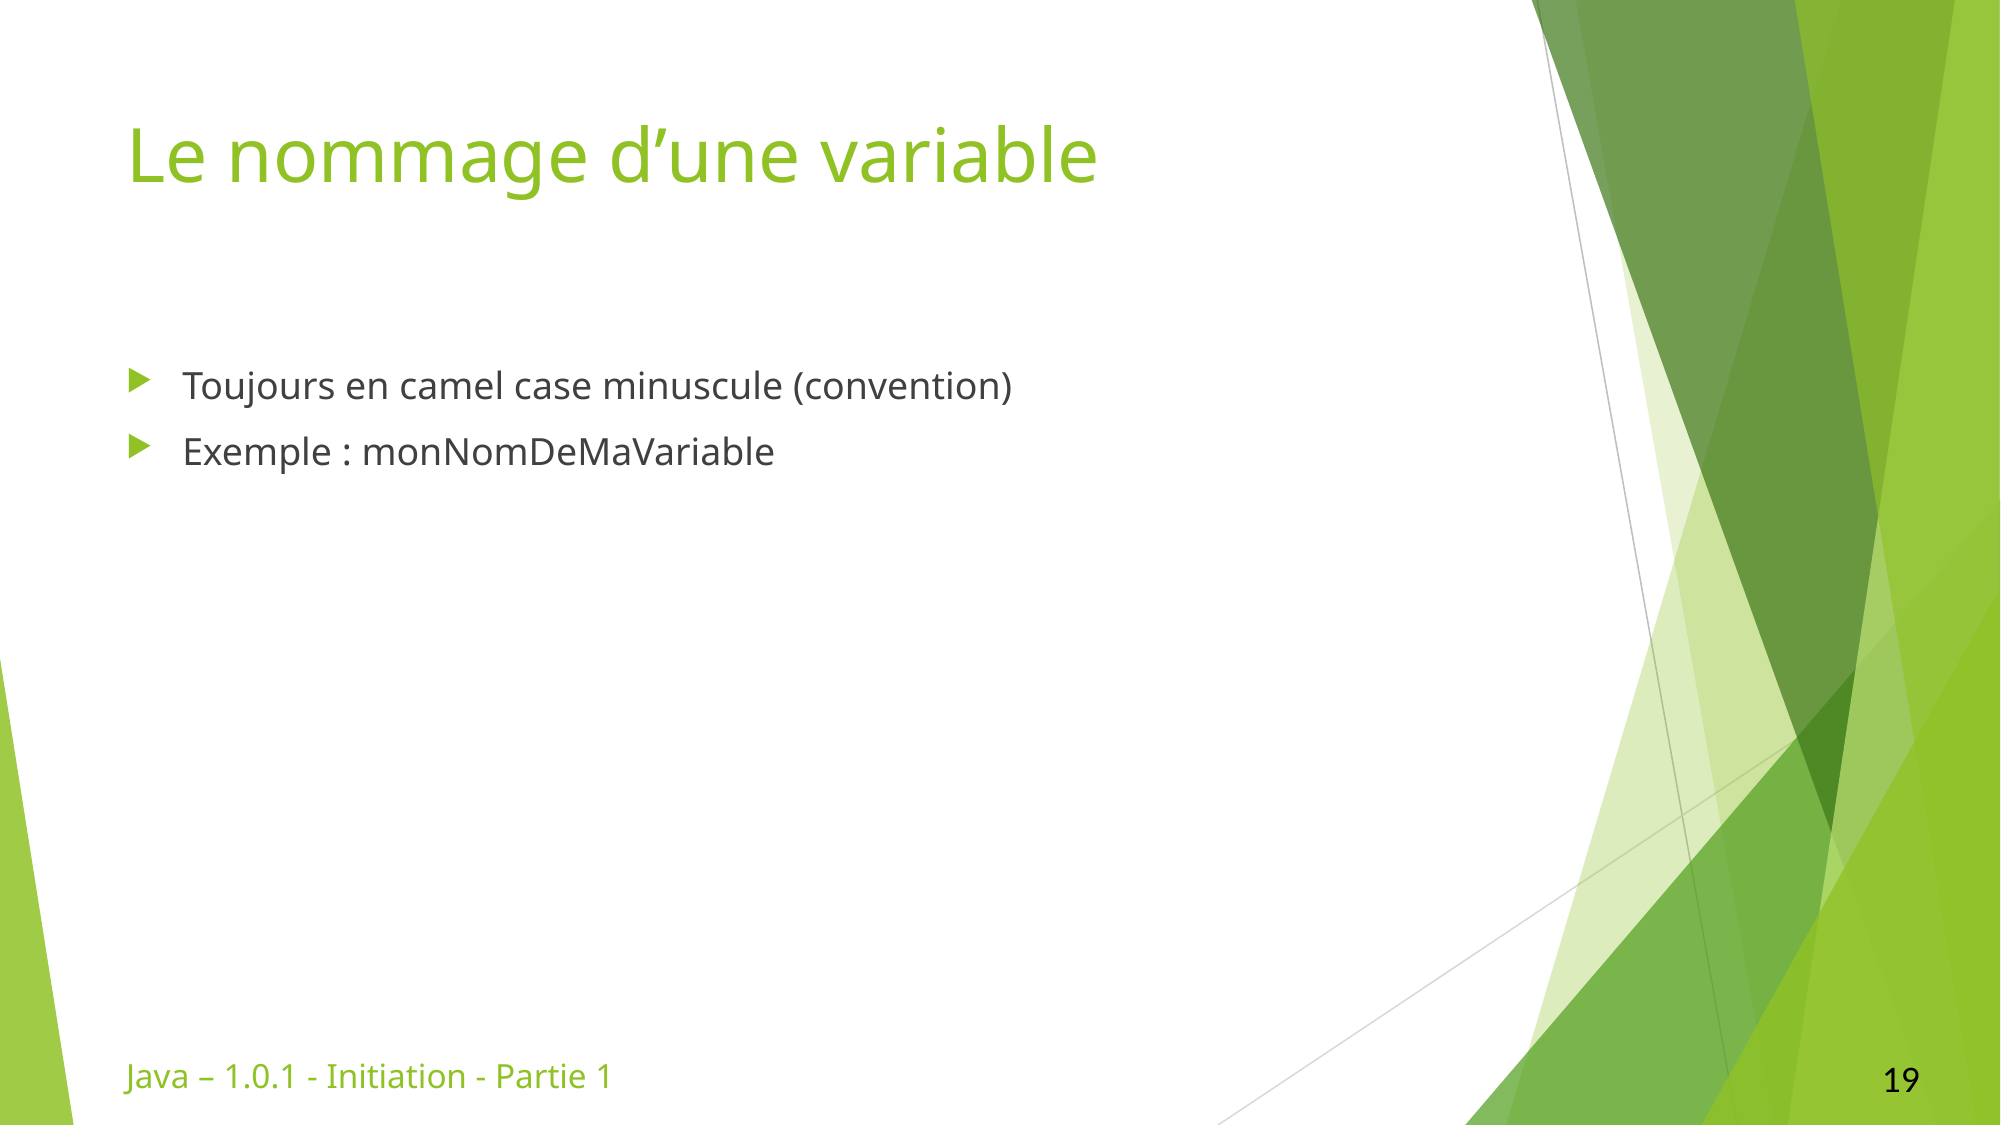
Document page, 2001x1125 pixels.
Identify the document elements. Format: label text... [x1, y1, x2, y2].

title Le nommage d’une variable [111, 99, 1522, 317]
text_box [1866, 1047, 1979, 1108]
text_box Java – 1.0.1 - Initiation - Partie 1 [111, 1047, 1094, 1109]
list Toujours en camel case minuscule (convention) Exemple : monNomDeMaVariable [111, 354, 1522, 992]
